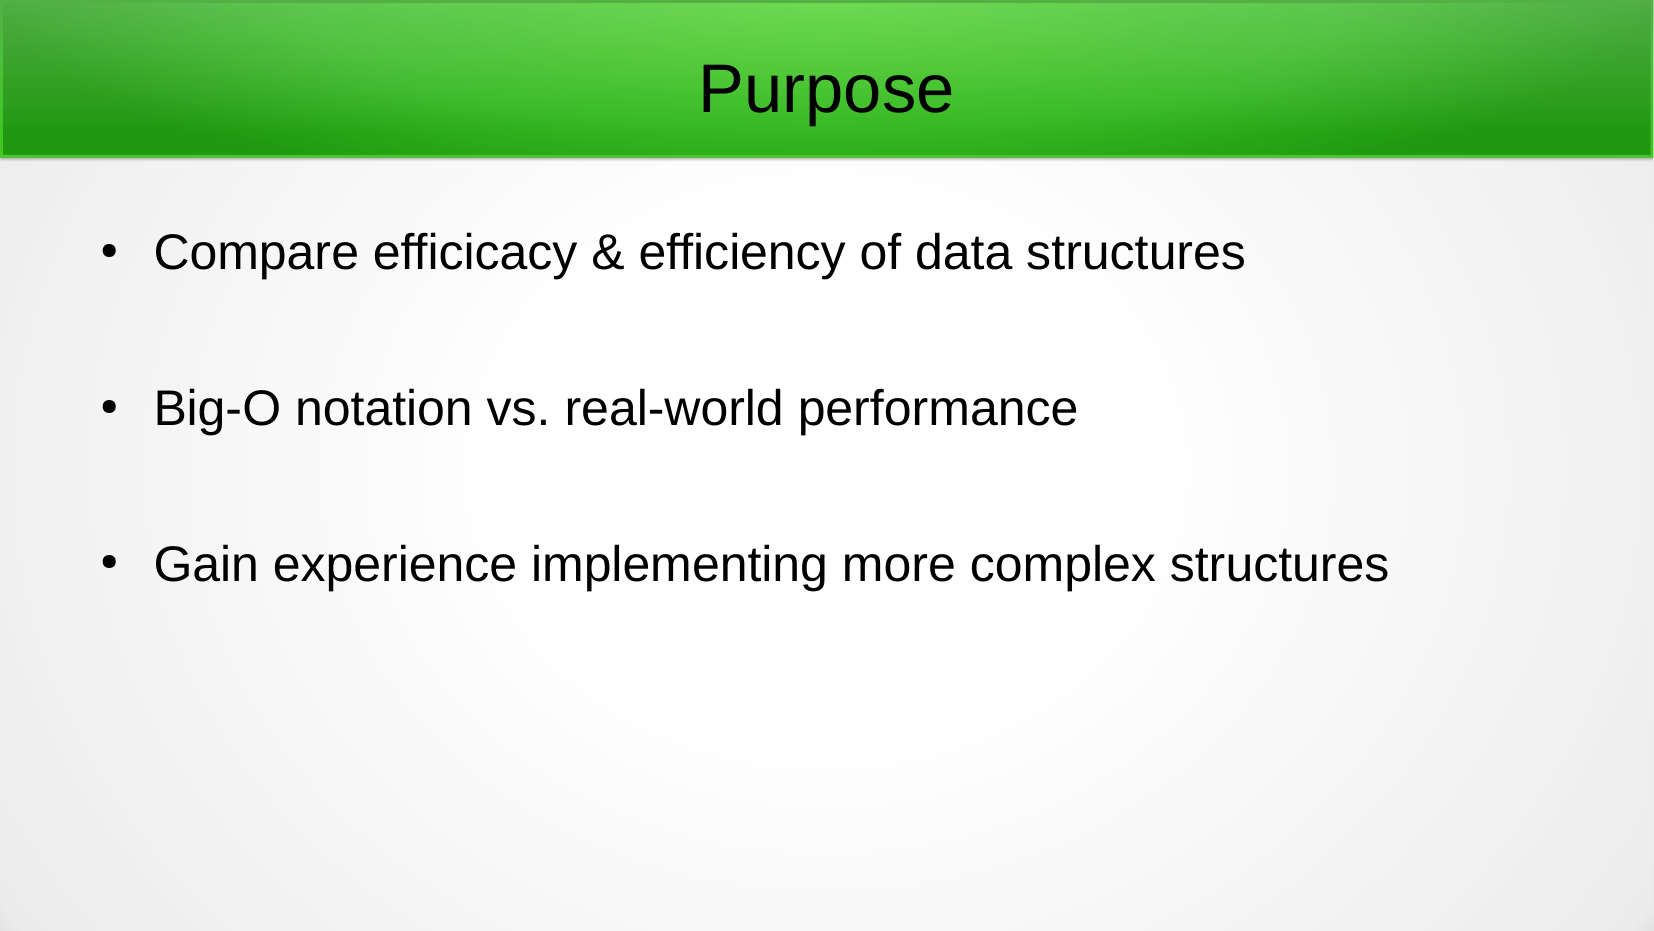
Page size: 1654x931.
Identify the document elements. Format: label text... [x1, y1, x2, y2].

list Compare efficicacy & efficiency of data structures Big-O notation vs. real-world performance Gain experience implementing more complex structures [82, 224, 1571, 764]
title Purpose [82, 35, 1571, 142]
